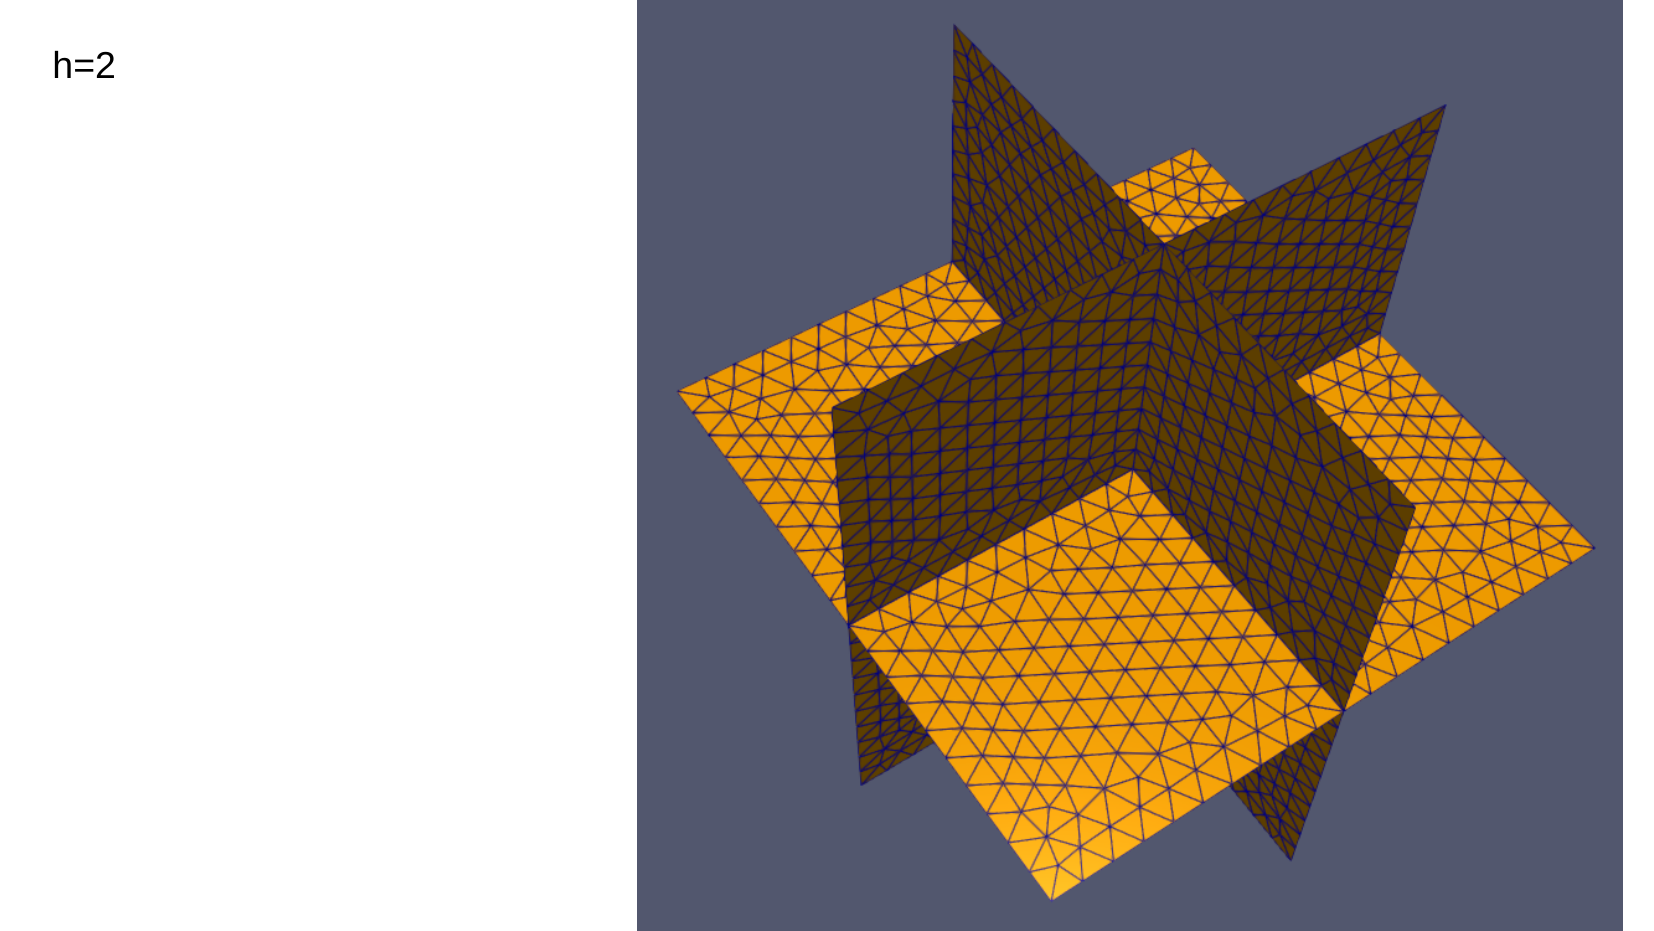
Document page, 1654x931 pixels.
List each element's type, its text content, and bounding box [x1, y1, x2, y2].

text_box h=2 [37, 37, 526, 188]
picture [637, 0, 1623, 931]
